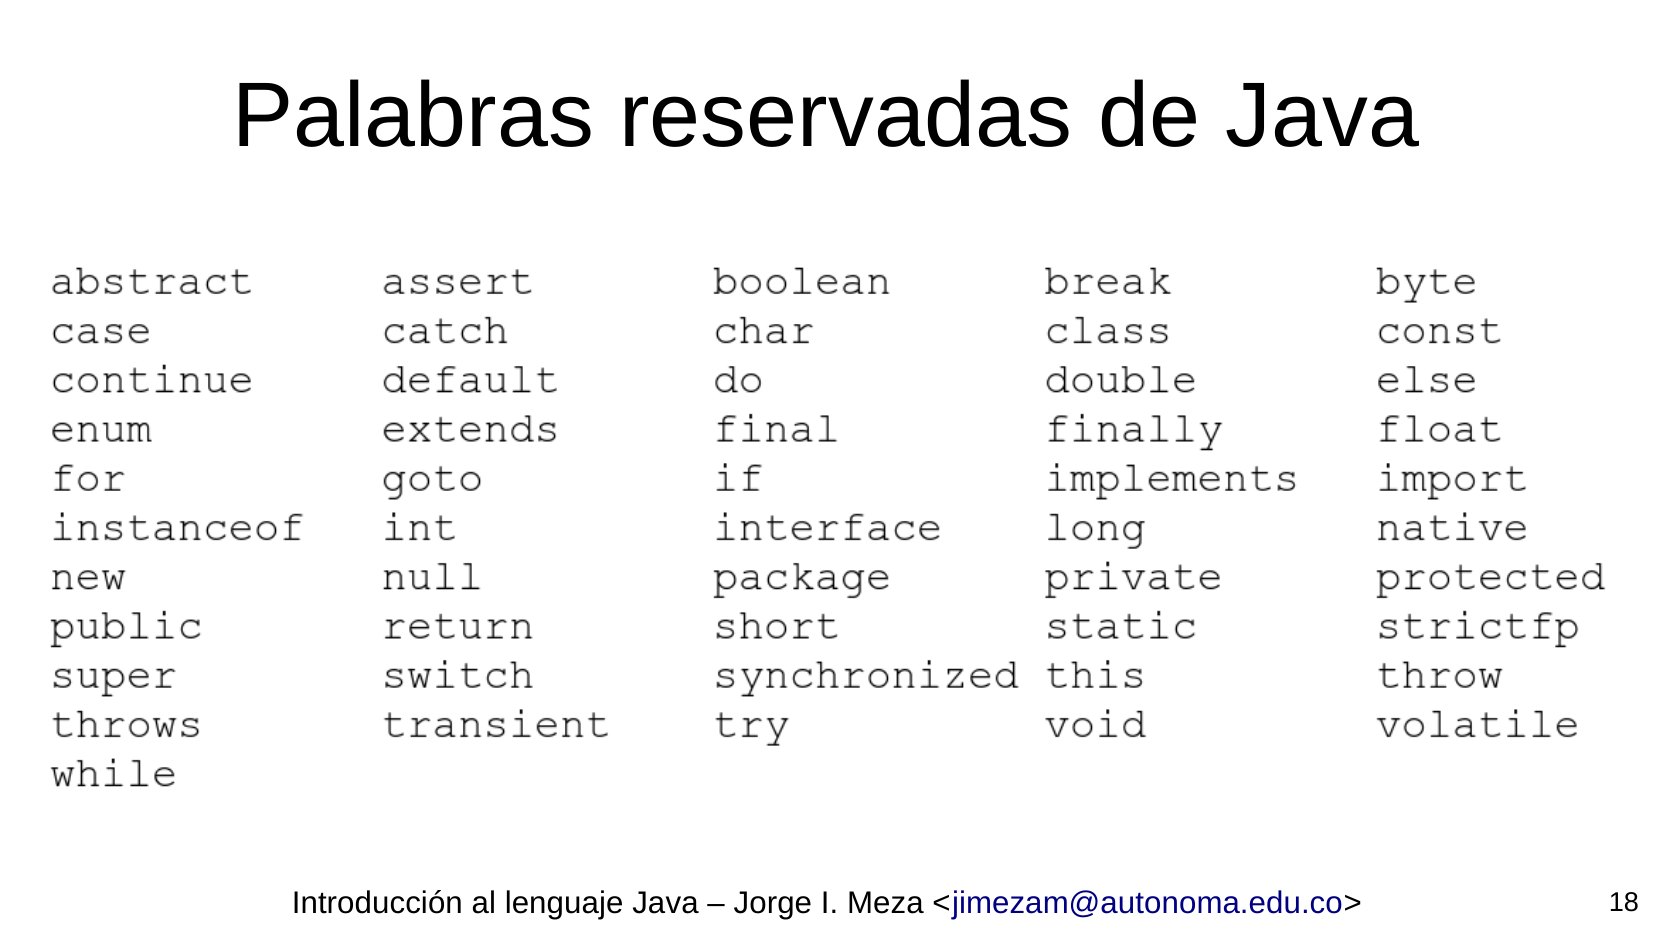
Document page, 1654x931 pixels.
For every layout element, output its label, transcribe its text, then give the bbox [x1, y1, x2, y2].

title Palabras reservadas de Java [82, 37, 1571, 193]
picture [20, 239, 1642, 811]
